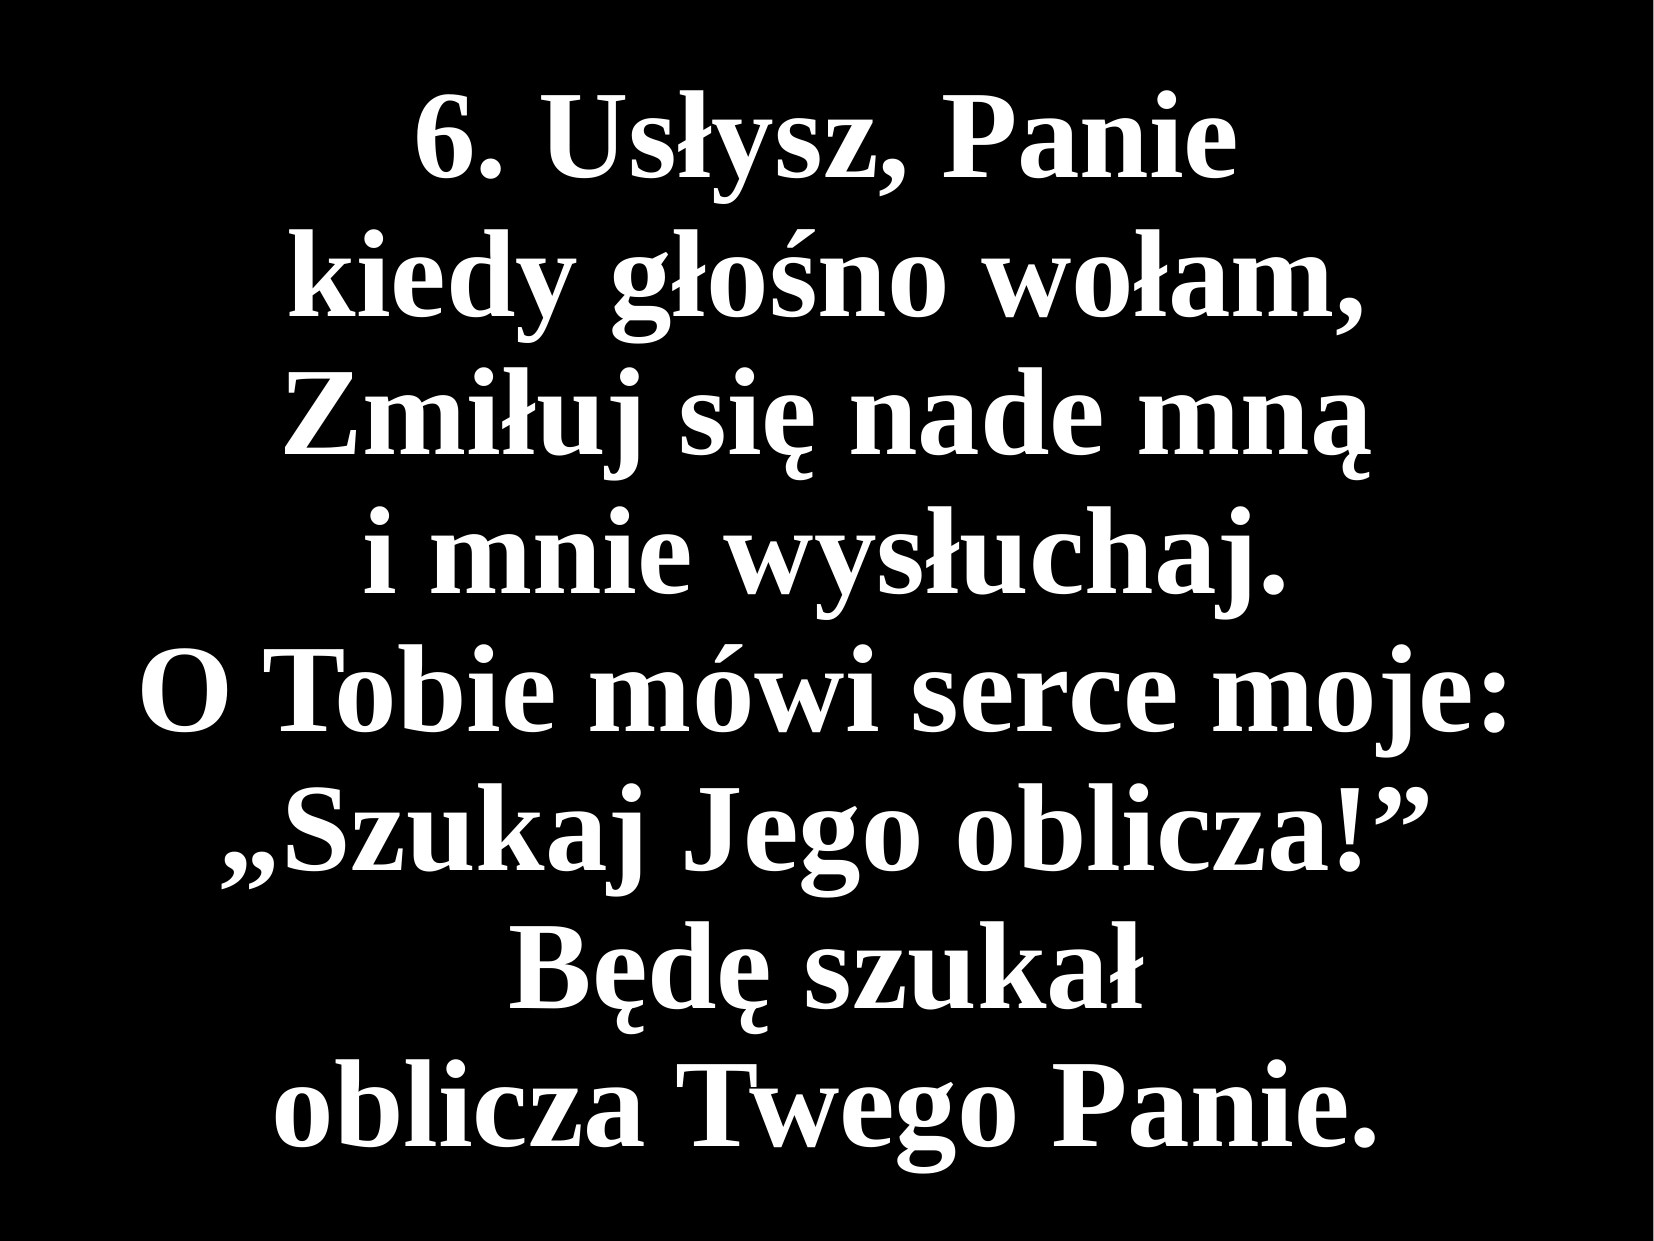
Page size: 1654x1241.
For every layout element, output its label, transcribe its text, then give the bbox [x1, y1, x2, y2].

title 6. Usłysz, Panie kiedy głośno wołam, Zmiłuj się nade mną i mnie wysłuchaj. O Tobie mówi serce moje: „Szukaj Jego oblicza!” Będę szukał oblicza Twego Panie. [0, 0, 1654, 1241]
